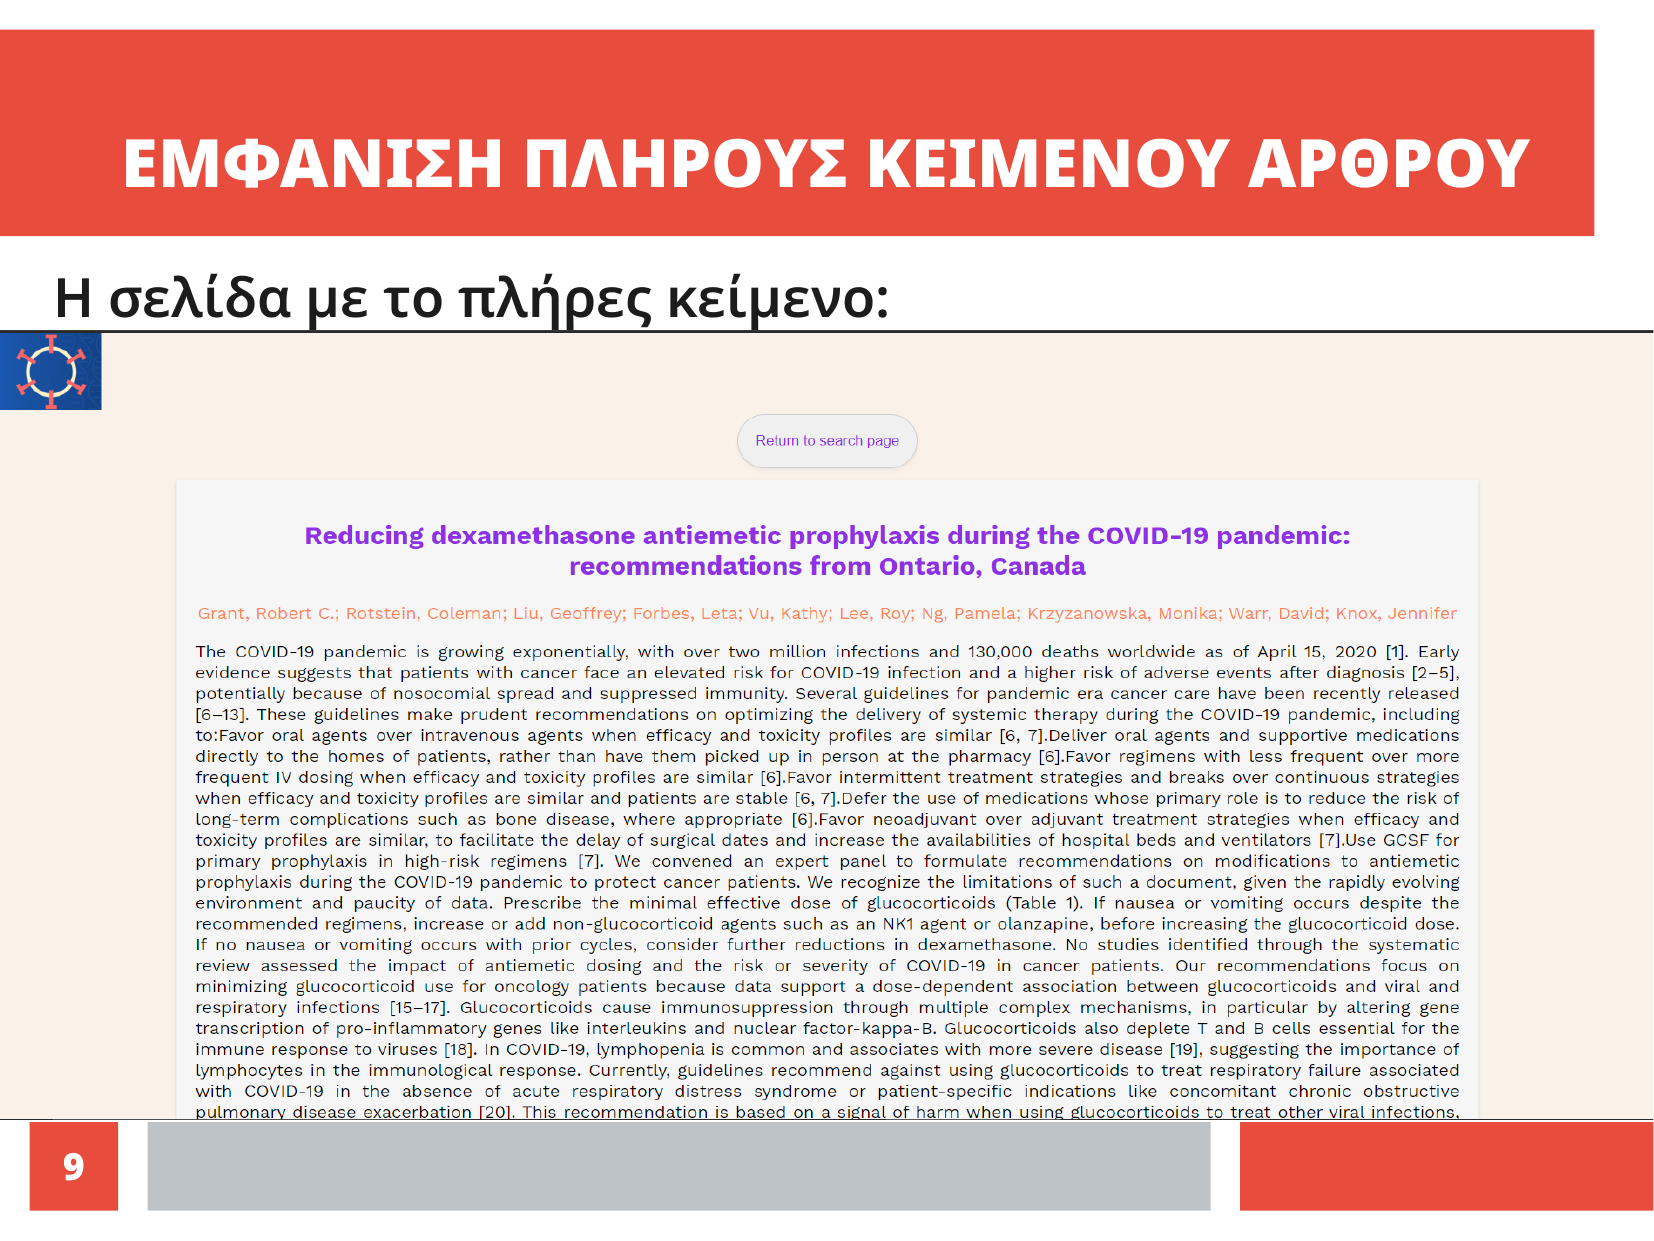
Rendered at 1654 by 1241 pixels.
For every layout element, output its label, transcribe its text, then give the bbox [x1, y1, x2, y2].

title ΕΜΦΑΝΙΣΗ ΠΛΗΡΟΥΣ ΚΕΙΜΕΝΟΥ ΑΡΘΡΟΥ [59, 59, 1595, 207]
list Η σελίδα με το πλήρες κείμενο: [53, 259, 1560, 330]
picture [0, 330, 1654, 1120]
